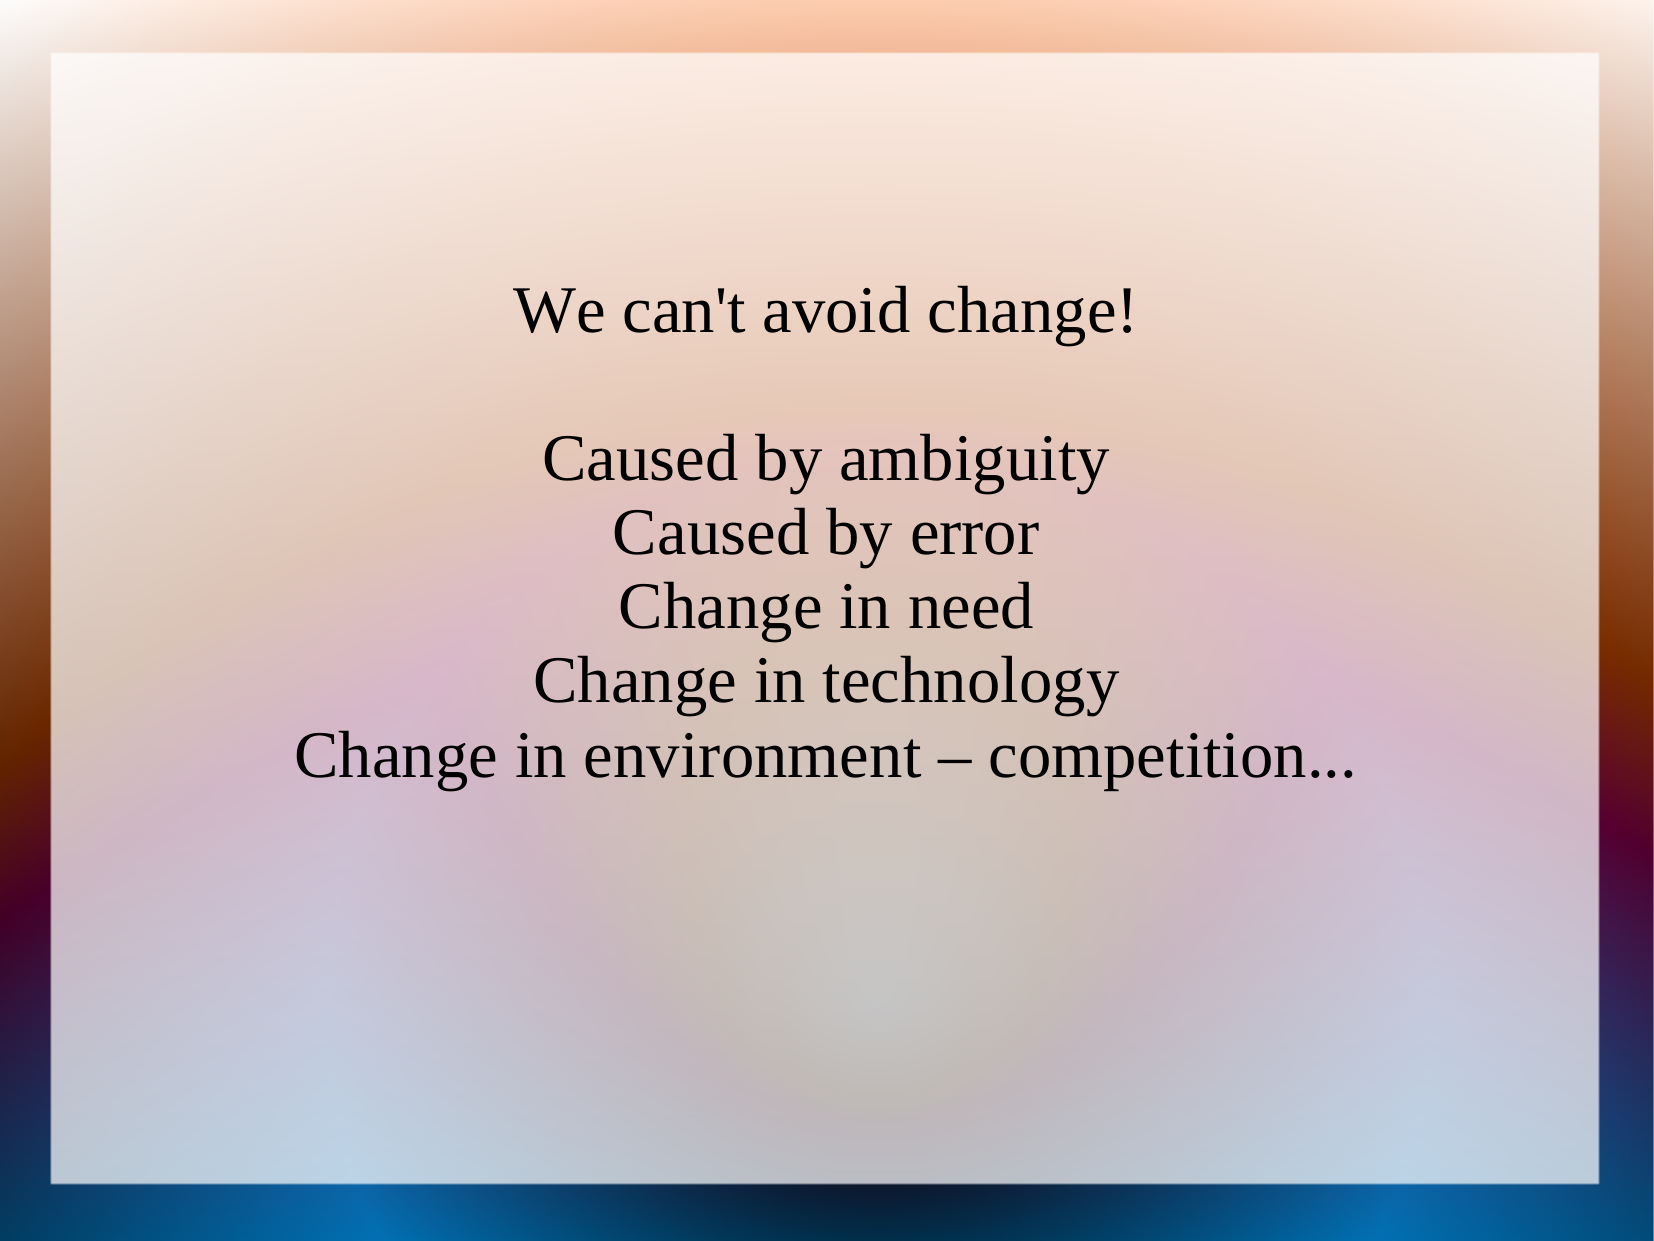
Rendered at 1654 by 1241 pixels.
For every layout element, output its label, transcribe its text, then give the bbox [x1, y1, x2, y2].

subtitle We can't avoid change! Caused by ambiguity Caused by error Change in need Change in technology Change in environment – competition... [82, 55, 1571, 1010]
picture [0, 0, 1654, 1241]
